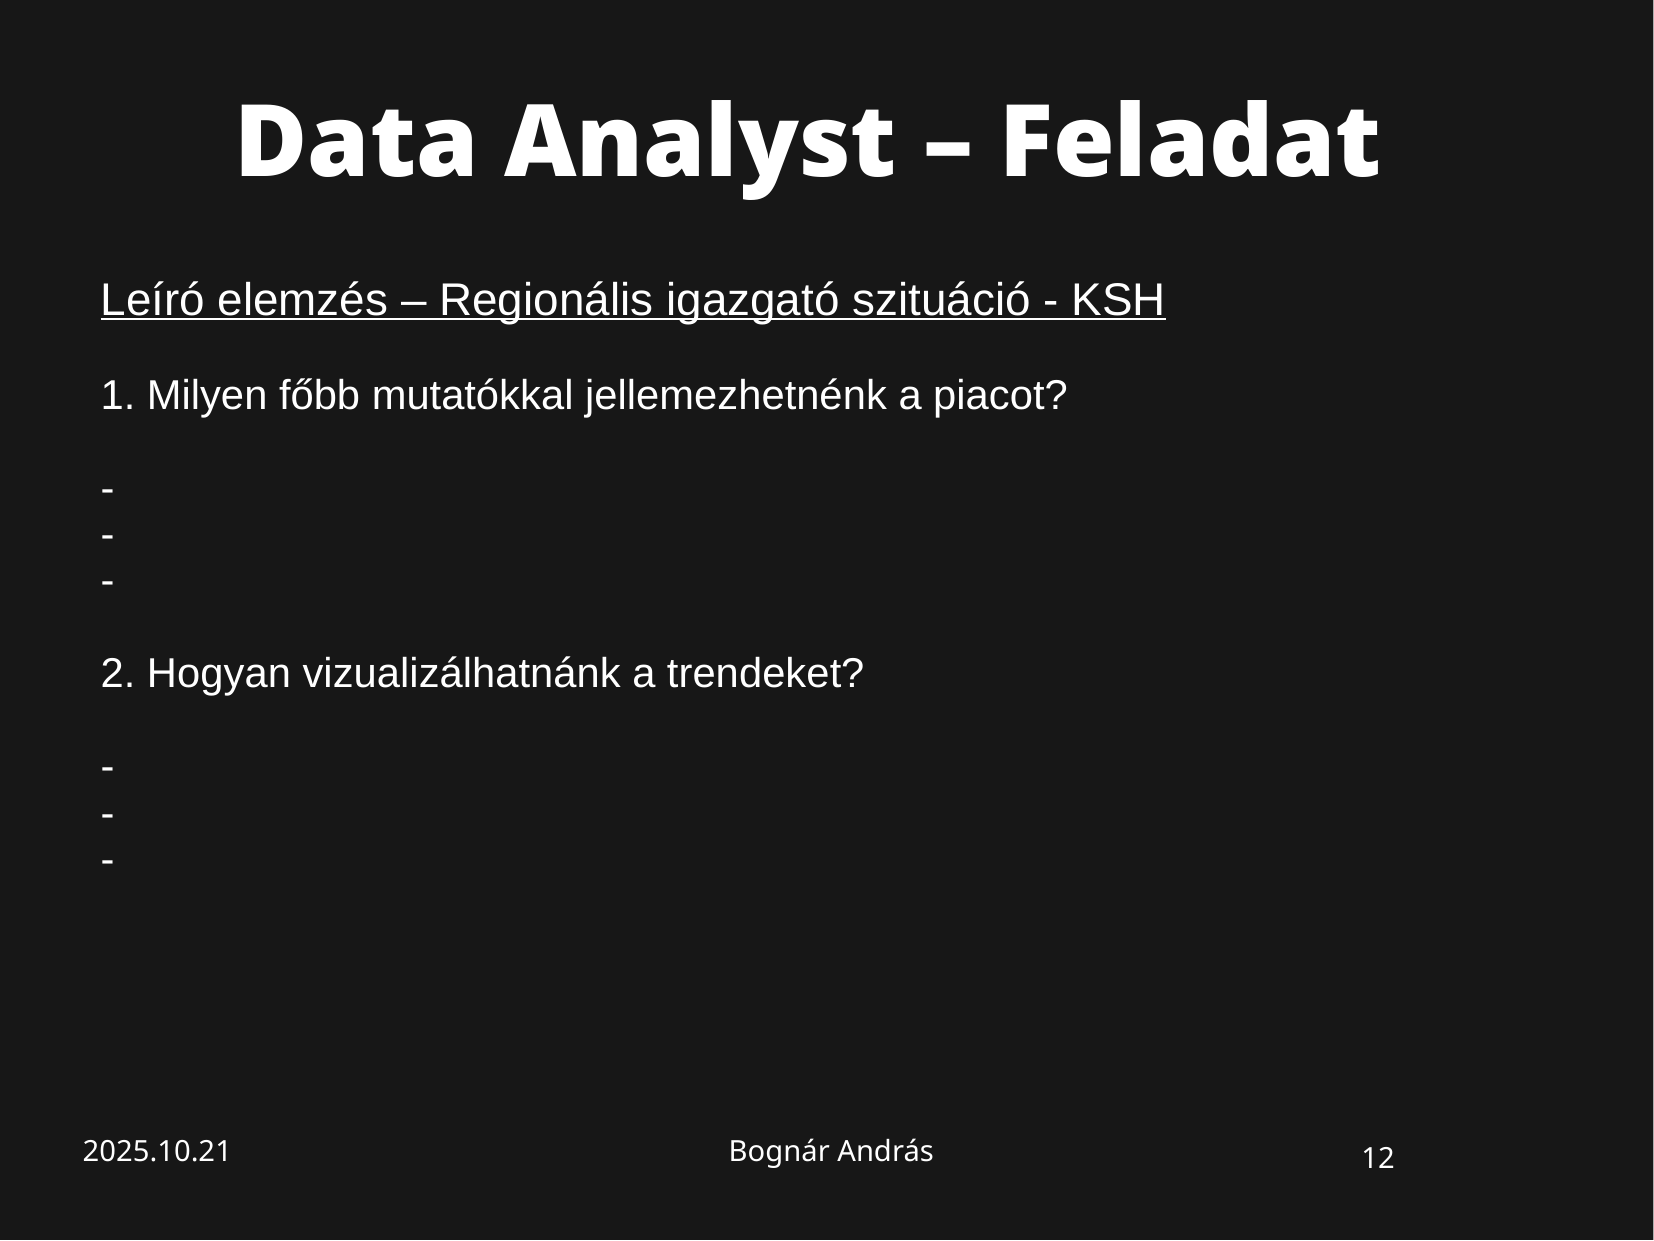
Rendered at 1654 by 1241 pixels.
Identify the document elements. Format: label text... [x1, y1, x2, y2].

text_box Data Analyst – Feladat [67, 26, 1550, 249]
text_box Leíró elemzés – Regionális igazgató szituáció - KSH 1. Milyen főbb mutatókkal jellemezhetnénk a piacot? - - - 2. Hogyan vizualizálhatnánk a trendeket? - - - [85, 266, 1528, 1085]
